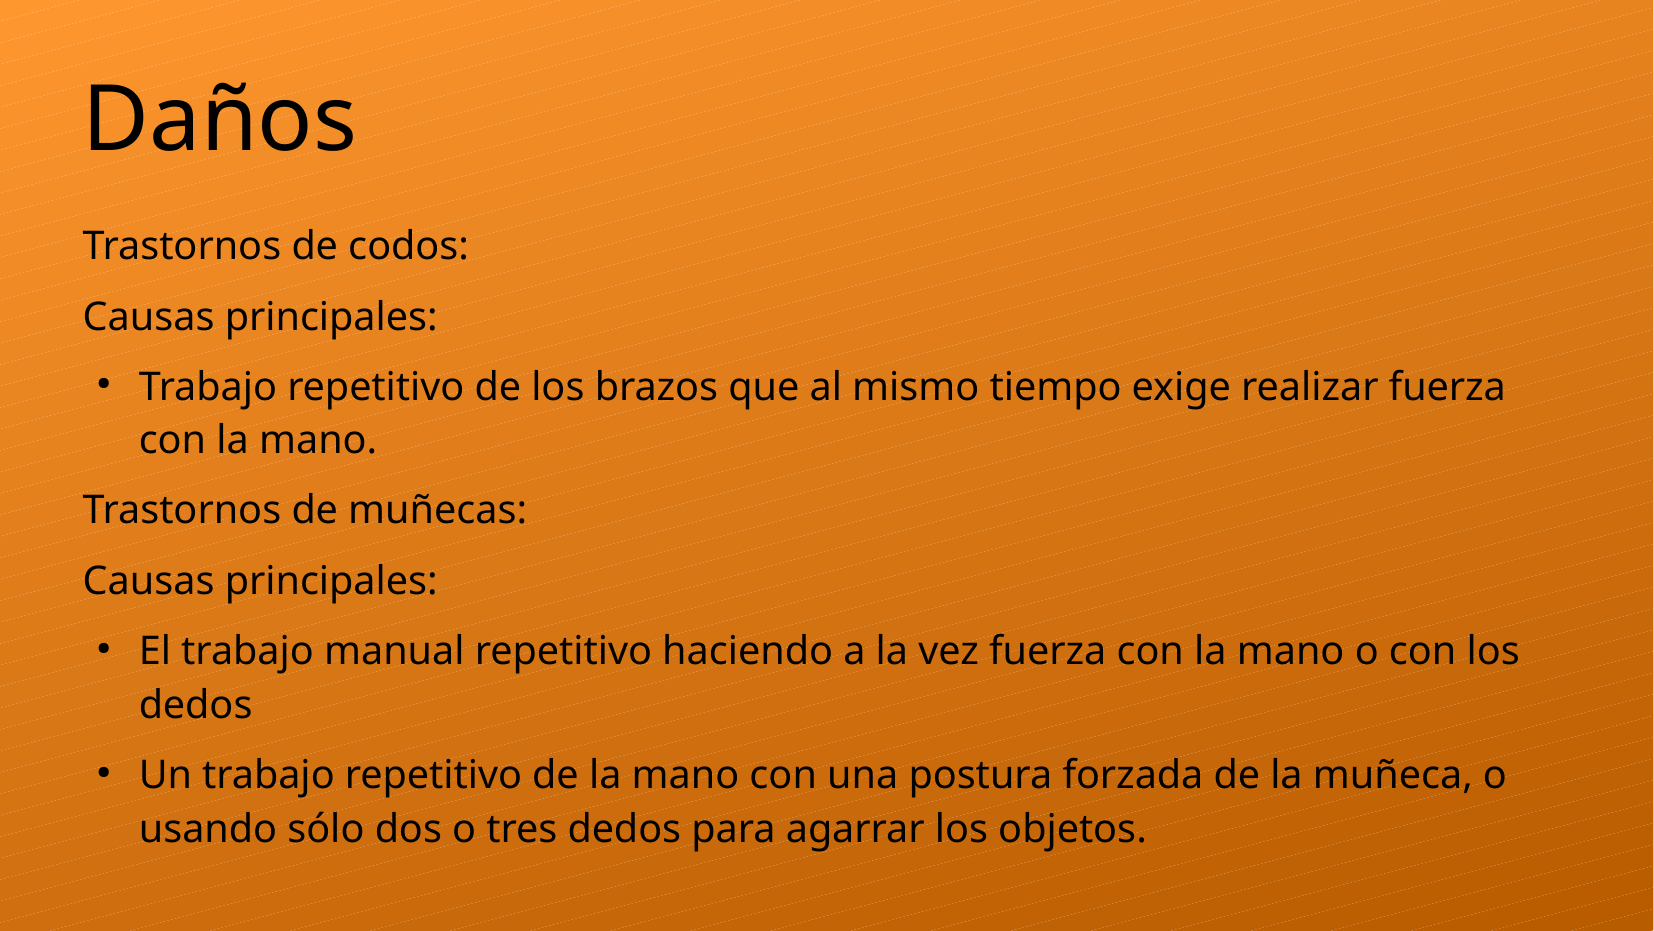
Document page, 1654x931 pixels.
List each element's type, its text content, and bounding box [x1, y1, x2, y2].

title Daños [82, 37, 1571, 193]
list Trastornos de codos: Causas principales: Trabajo repetitivo de los brazos que al mismo tiempo exige realizar fuerza con la mano. Trastornos de muñecas: Causas principales: El trabajo manual repetitivo haciendo a la vez fuerza con la mano o con los dedos Un trabajo repetitivo de la mano con una postura forzada de la muñeca, o usando sólo dos o tres dedos para agarrar los objetos. [82, 217, 1571, 857]
